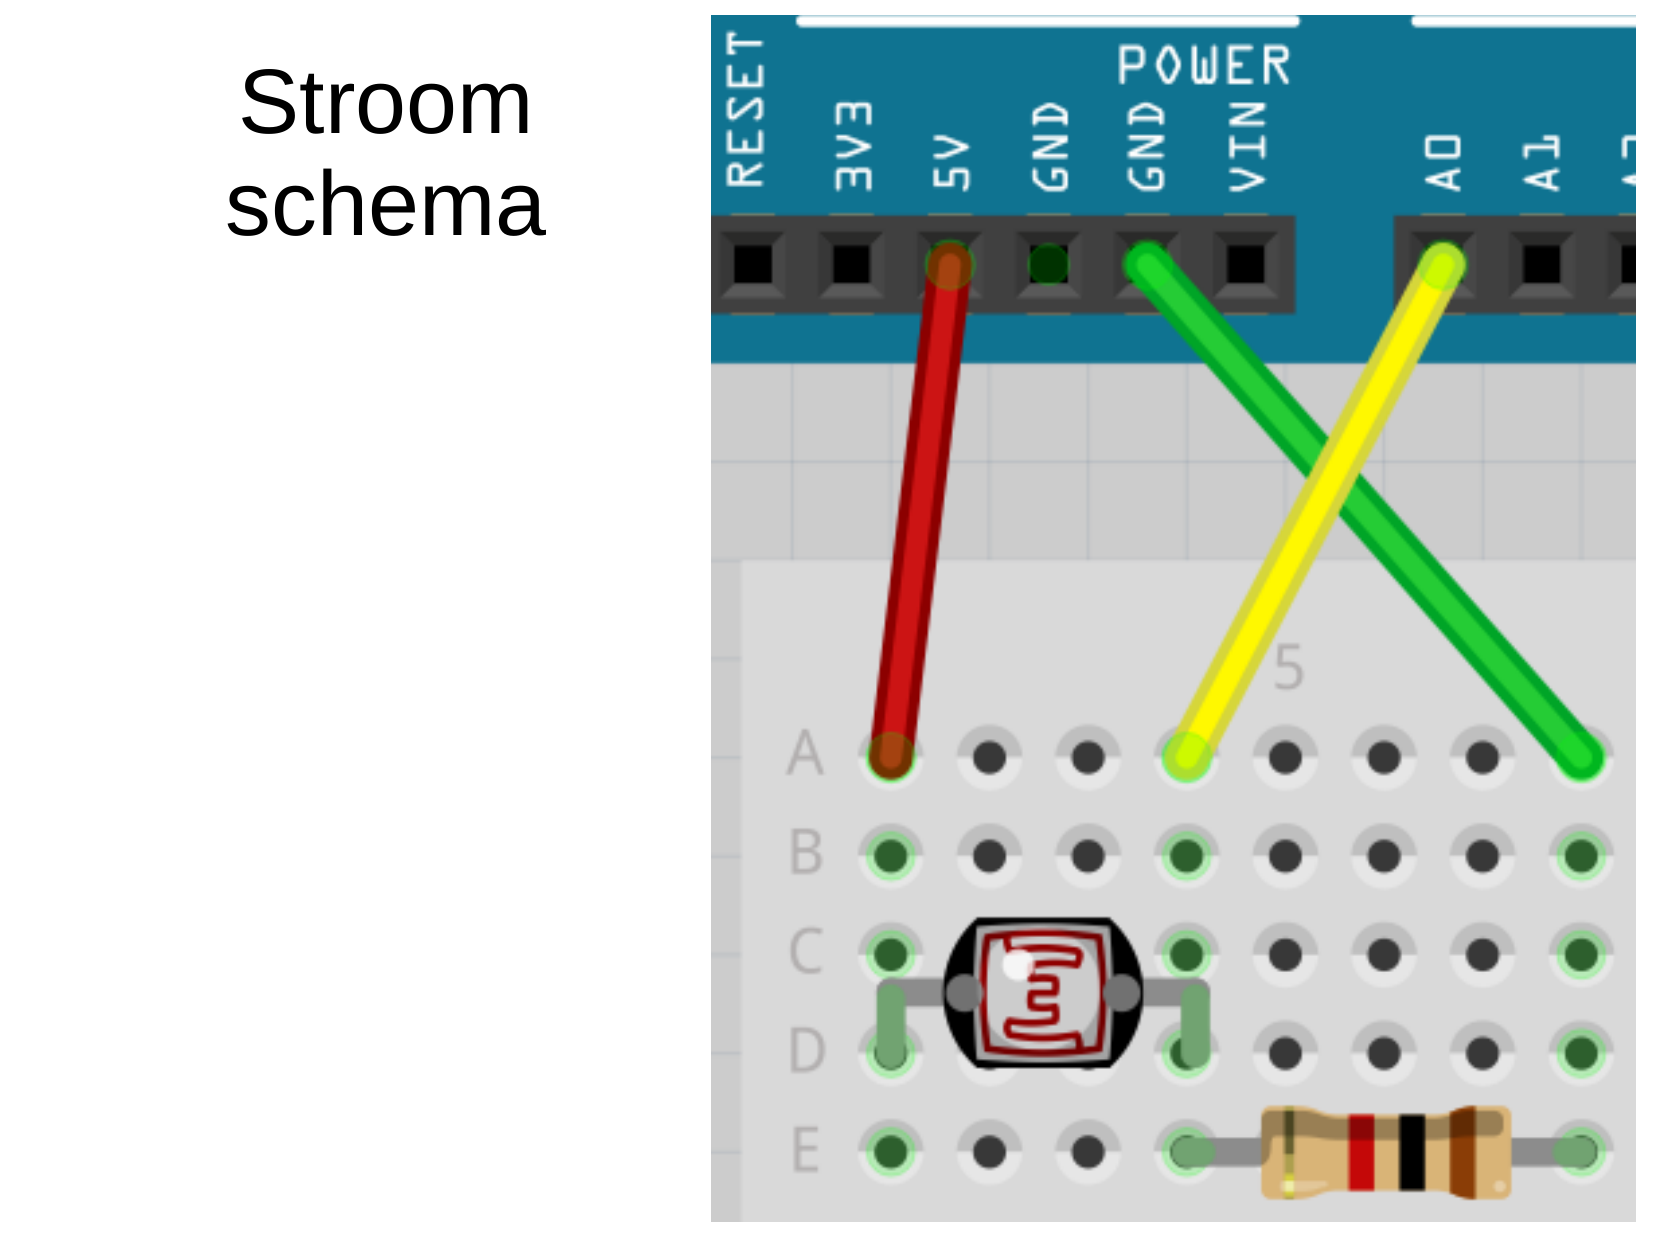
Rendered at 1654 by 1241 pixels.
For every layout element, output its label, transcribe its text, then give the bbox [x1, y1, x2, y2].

title Stroom schema [82, 49, 691, 257]
picture [711, 15, 1636, 1222]
